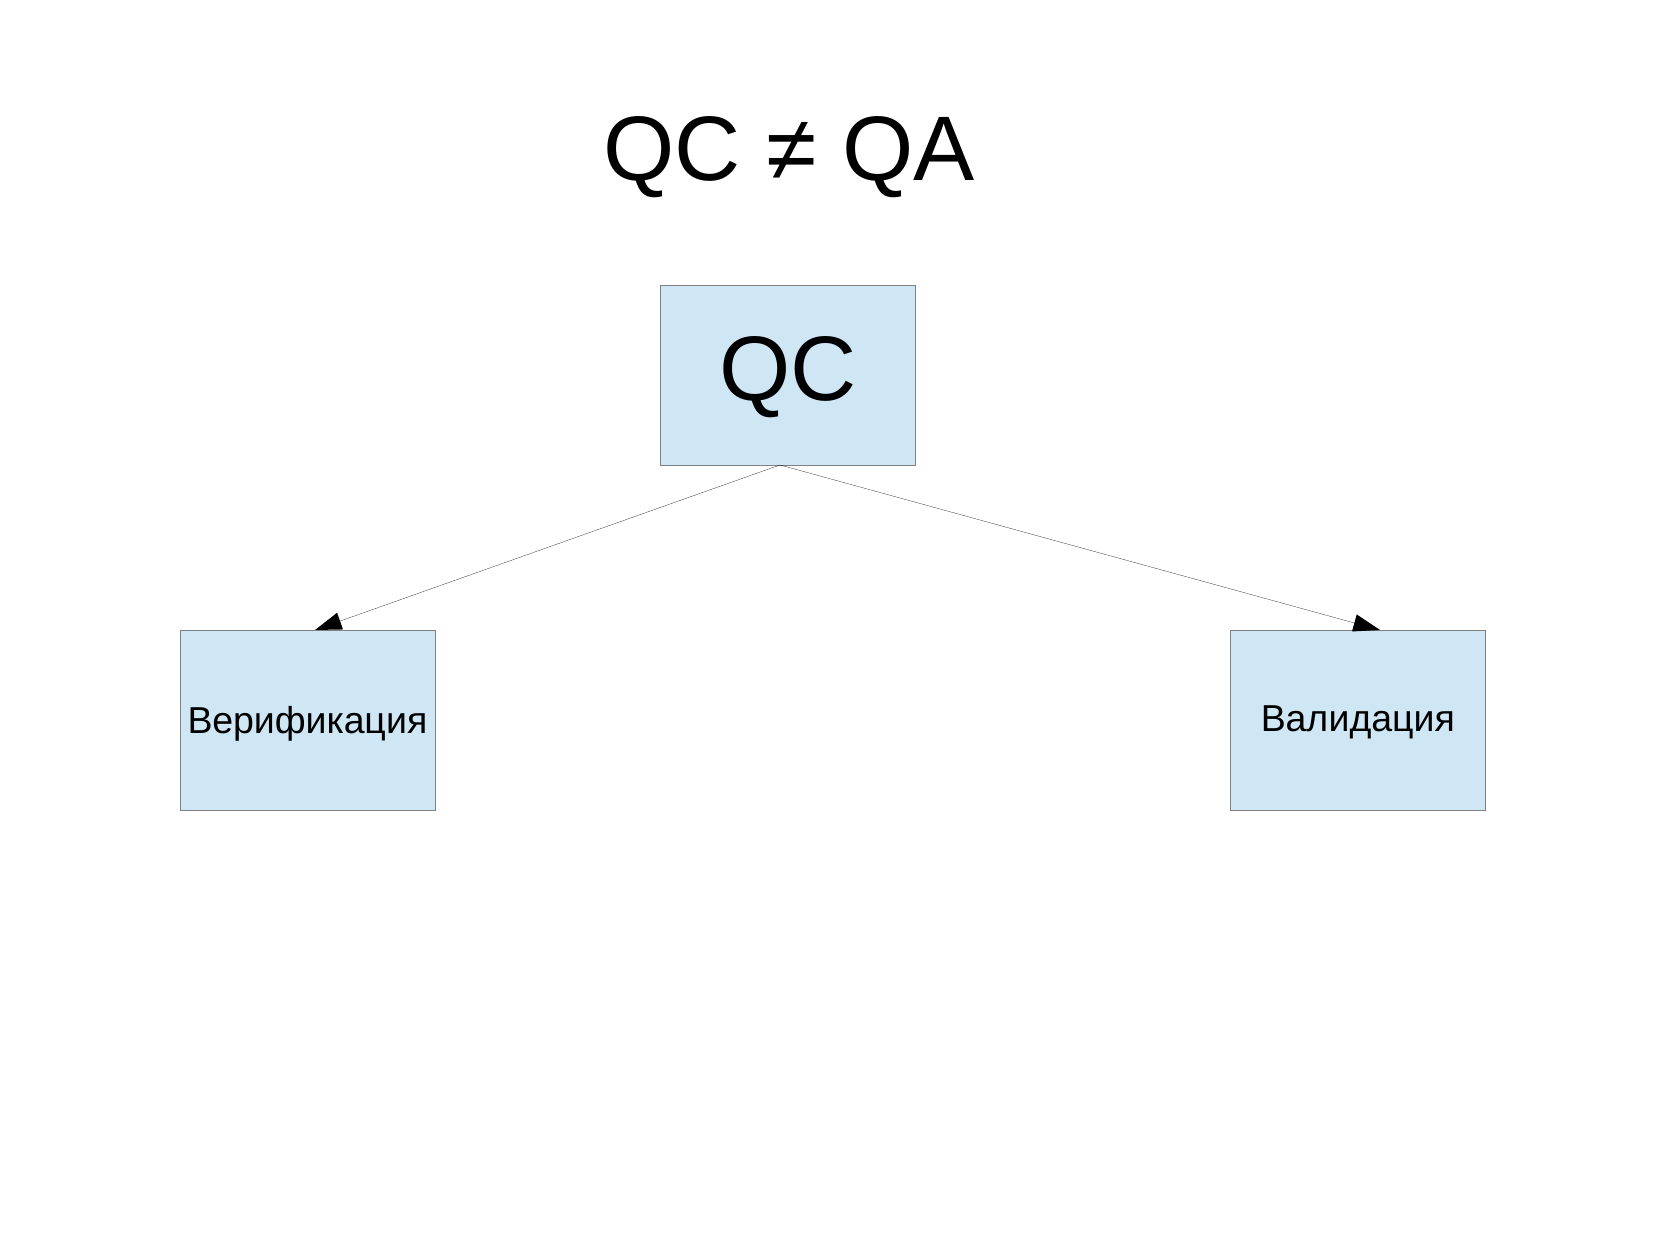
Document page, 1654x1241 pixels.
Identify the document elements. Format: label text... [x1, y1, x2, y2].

text_box [660, 285, 916, 466]
title QC ≠ QA [45, 45, 1534, 253]
text_box Верификация [180, 630, 436, 811]
text_box [1230, 630, 1486, 811]
text_box QC [705, 317, 873, 421]
text_box Валидация [1246, 690, 1471, 747]
